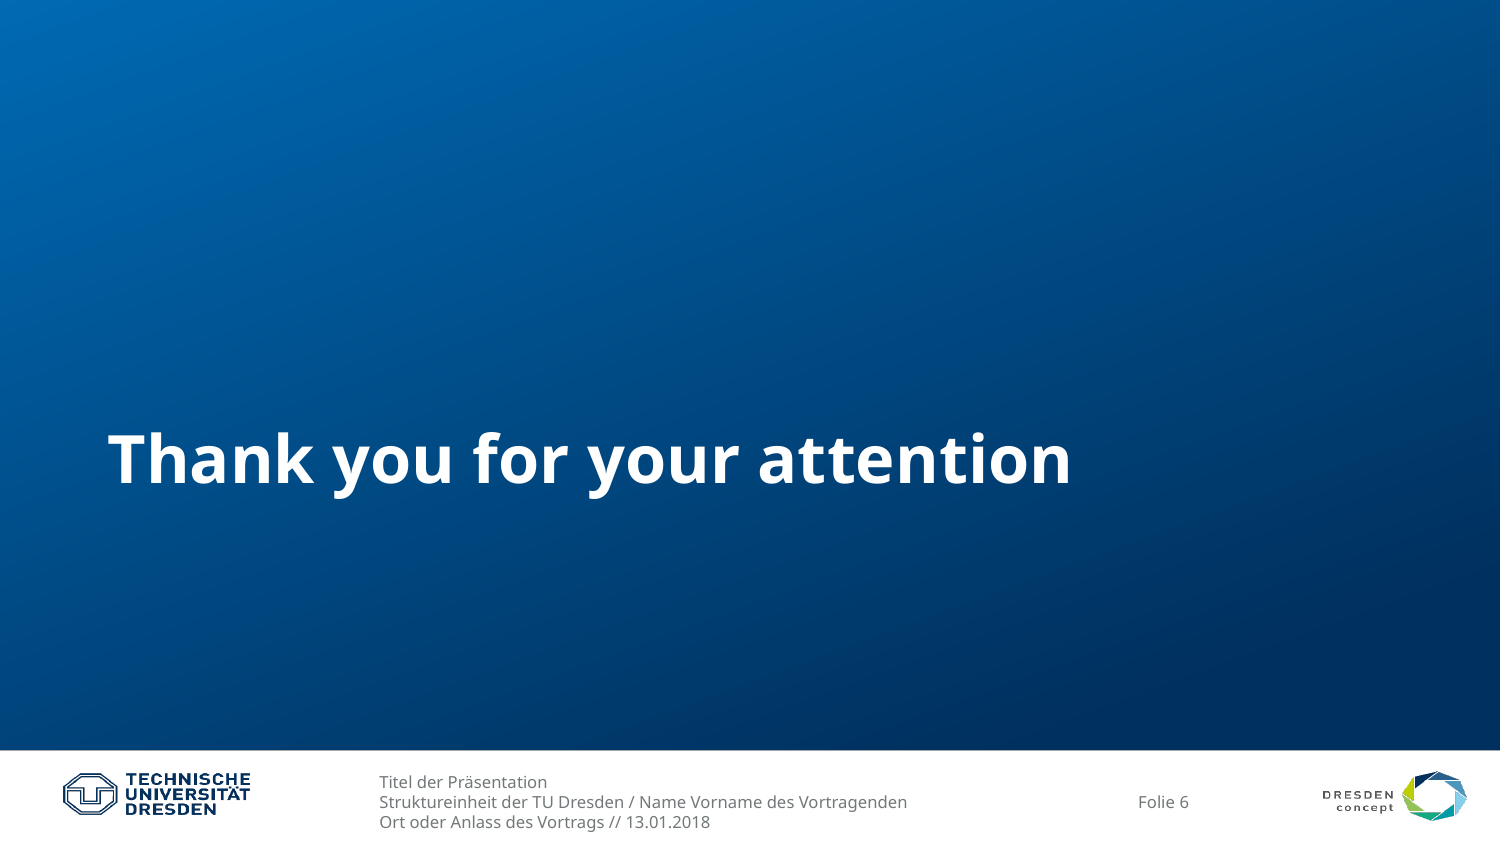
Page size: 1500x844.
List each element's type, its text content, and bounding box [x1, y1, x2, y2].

picture [1323, 771, 1467, 821]
title Thank you for your attention [107, 416, 1410, 565]
picture [63, 773, 250, 815]
